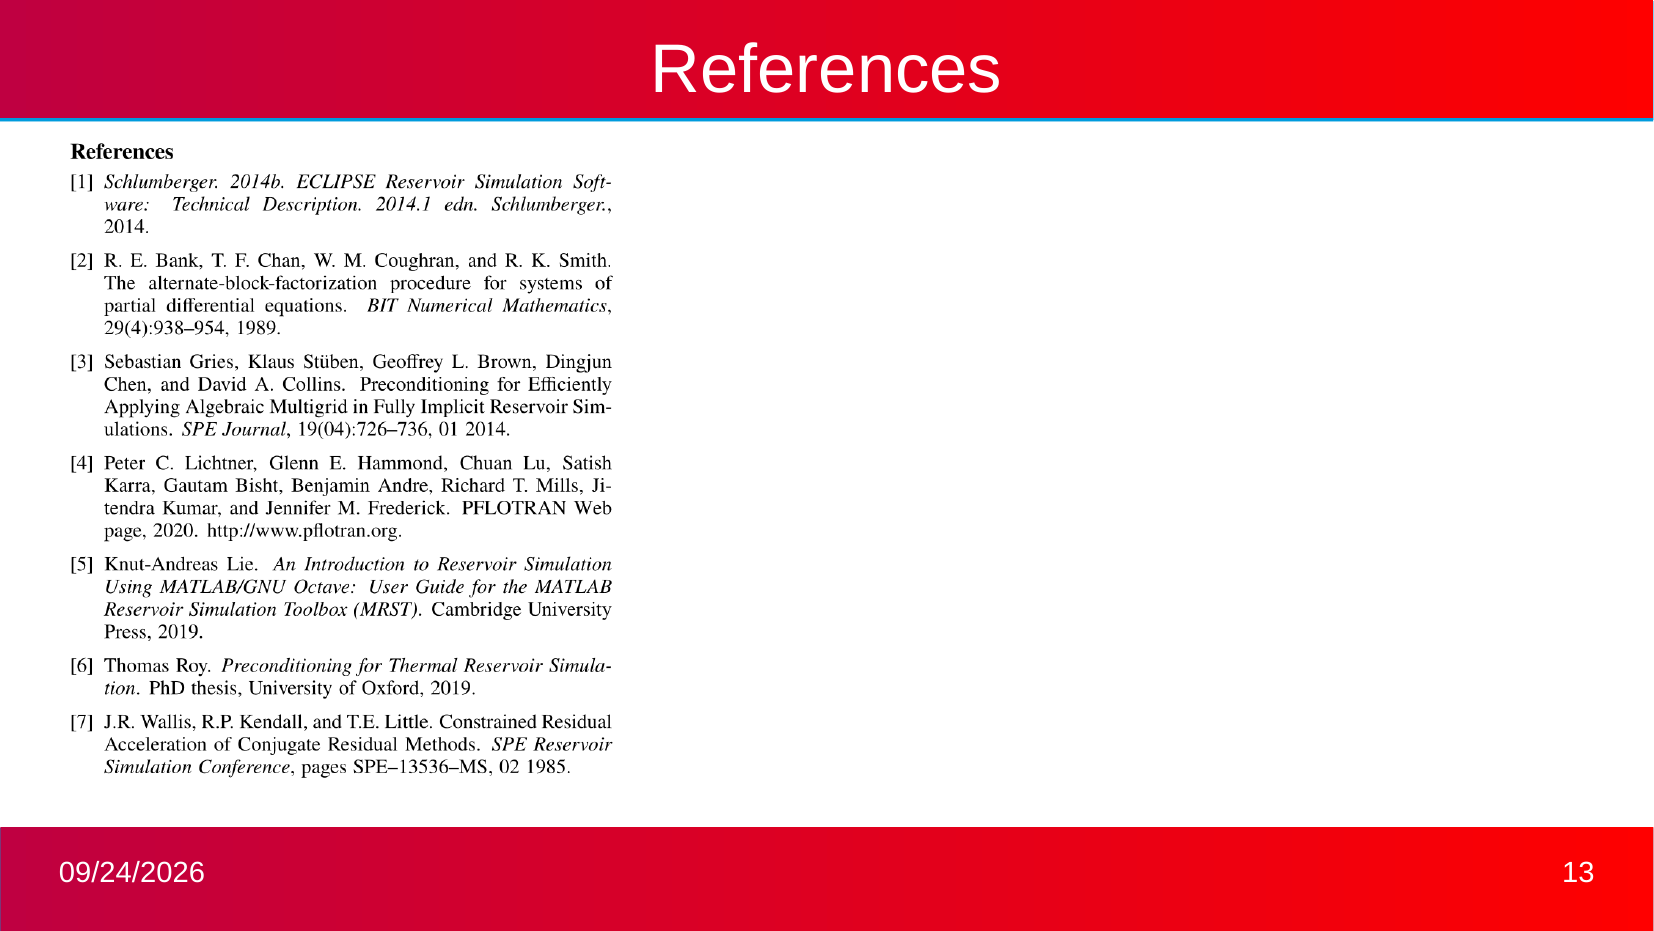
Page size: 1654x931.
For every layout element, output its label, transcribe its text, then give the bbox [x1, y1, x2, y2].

picture [65, 139, 618, 781]
title References [59, 29, 1595, 108]
